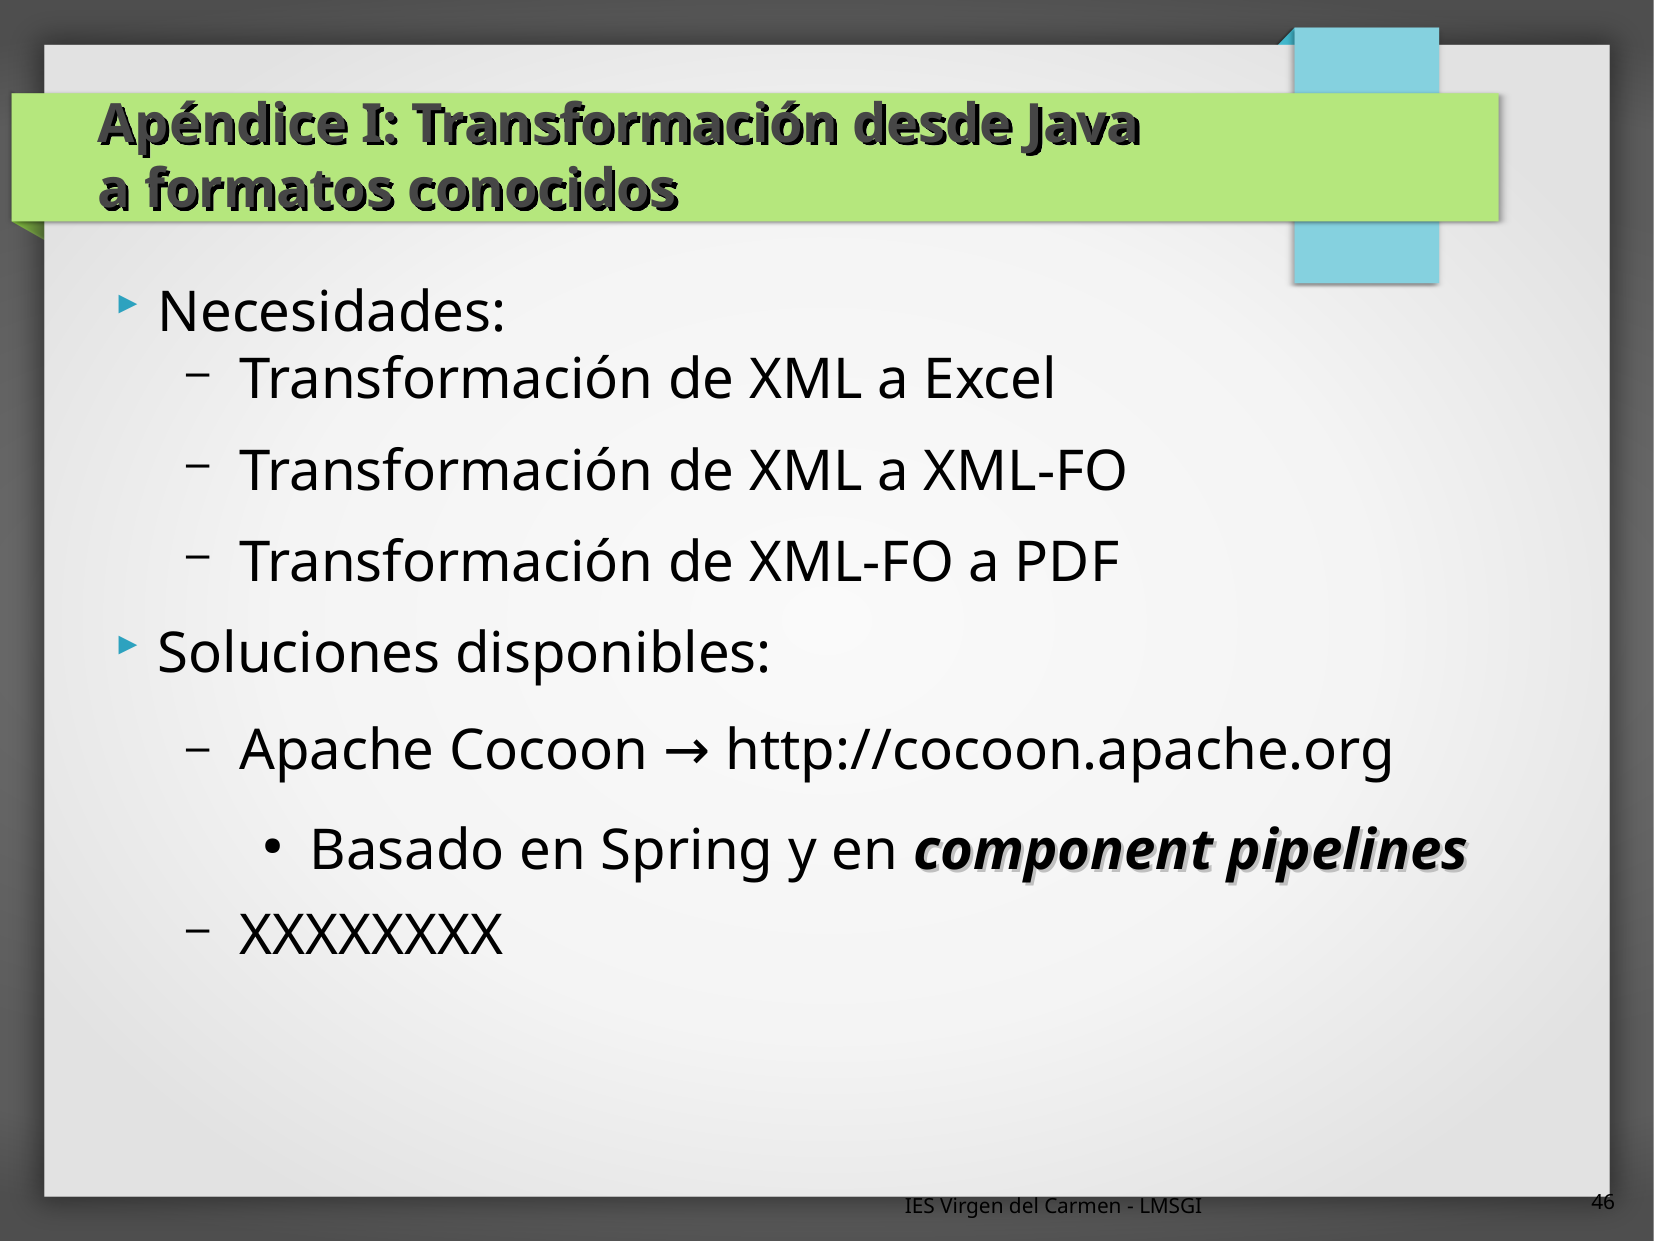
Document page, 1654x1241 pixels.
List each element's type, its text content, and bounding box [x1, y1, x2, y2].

slide_number <number> [1563, 1158, 1630, 1225]
title Apéndice I: Transformación desde Java a formatos conocidos [82, 49, 1571, 257]
picture [0, 0, 1654, 1241]
list Necesidades: Transformación de XML a Excel Transformación de XML a XML-FO Transformación de XML-FO a PDF Soluciones disponibles: Apache Cocoon → http://cocoon.apache.org Basado en Spring y en component pipelines XXXXXXXX [82, 267, 1571, 1087]
footer IES Virgen del Carmen - LMSGI [792, 1158, 1218, 1225]
